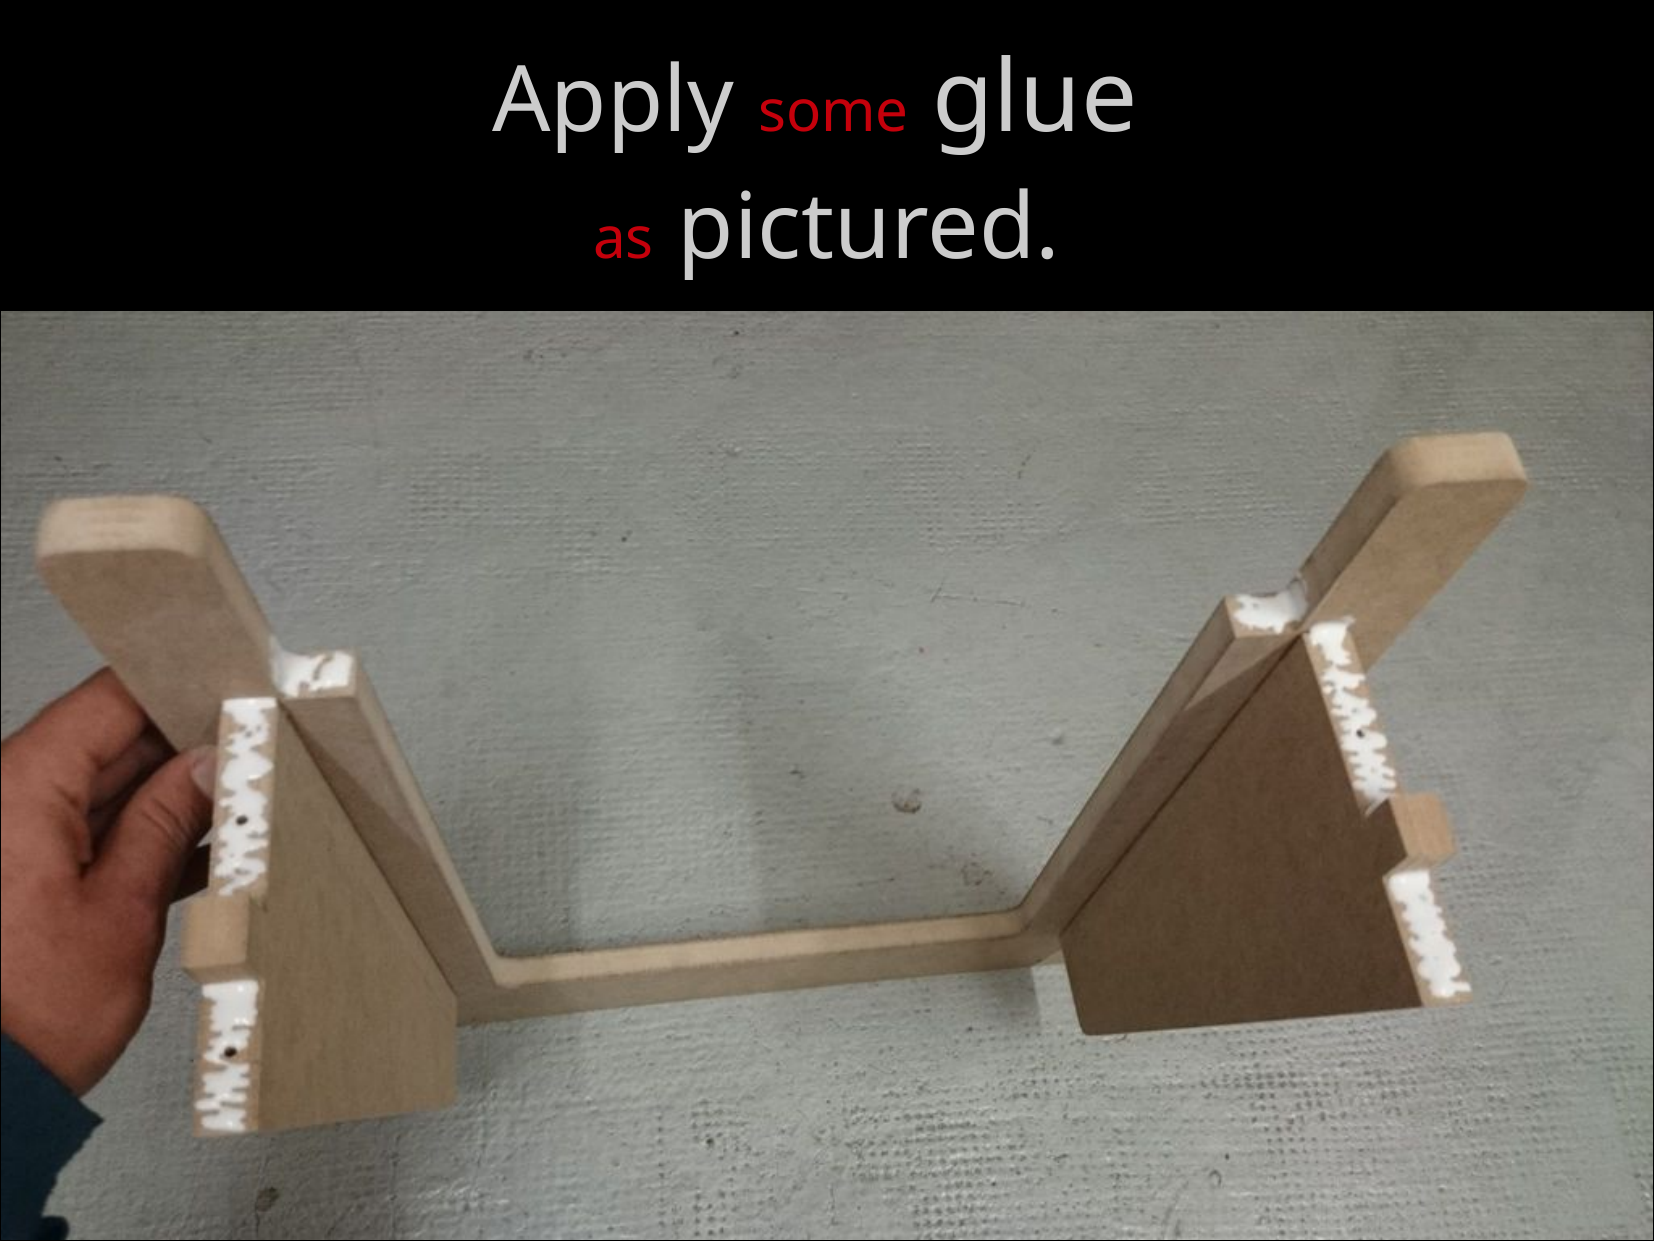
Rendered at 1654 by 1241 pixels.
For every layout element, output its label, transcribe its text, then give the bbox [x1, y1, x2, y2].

picture [0, 311, 1654, 1241]
title Apply some glue as pictured. [0, 0, 1654, 311]
